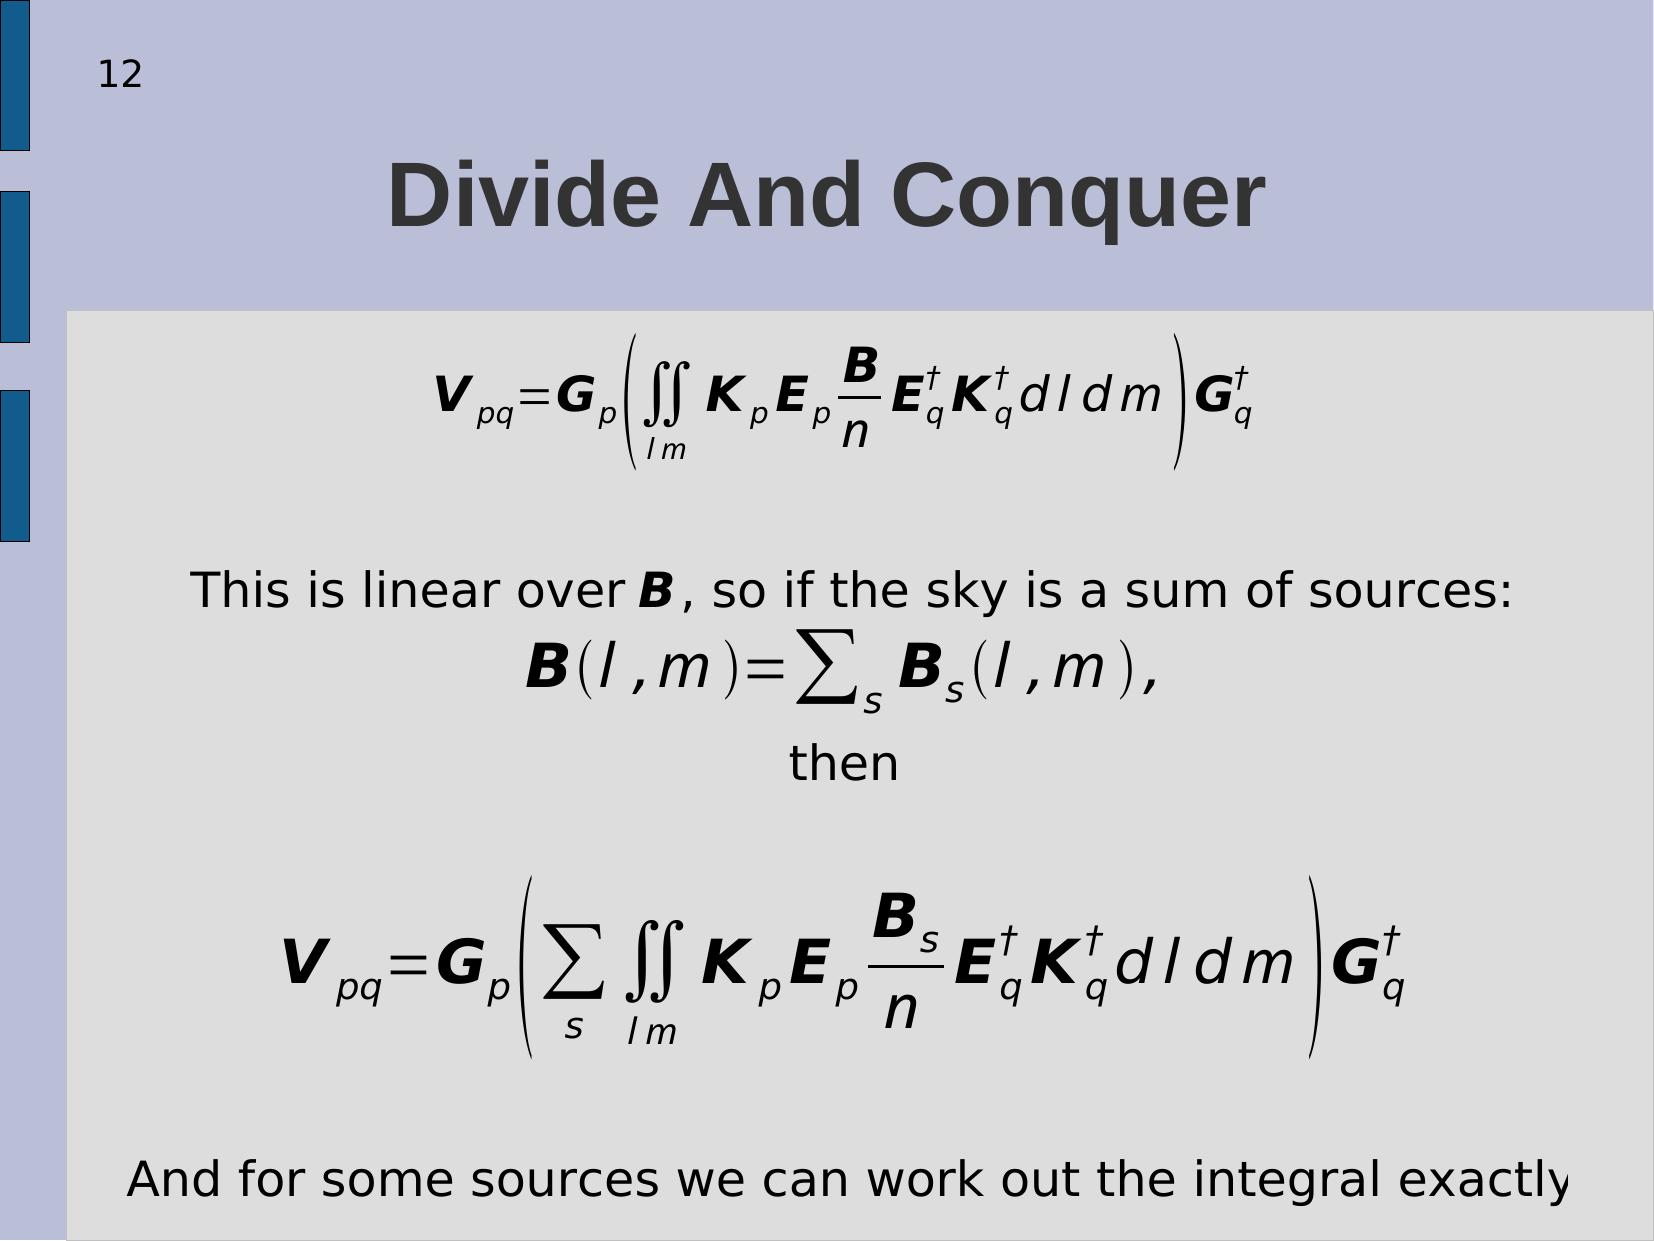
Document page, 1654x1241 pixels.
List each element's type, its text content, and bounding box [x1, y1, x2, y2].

title Divide And Conquer [121, 91, 1534, 299]
chart [118, 331, 1568, 1211]
text_box <number> [84, 45, 319, 119]
